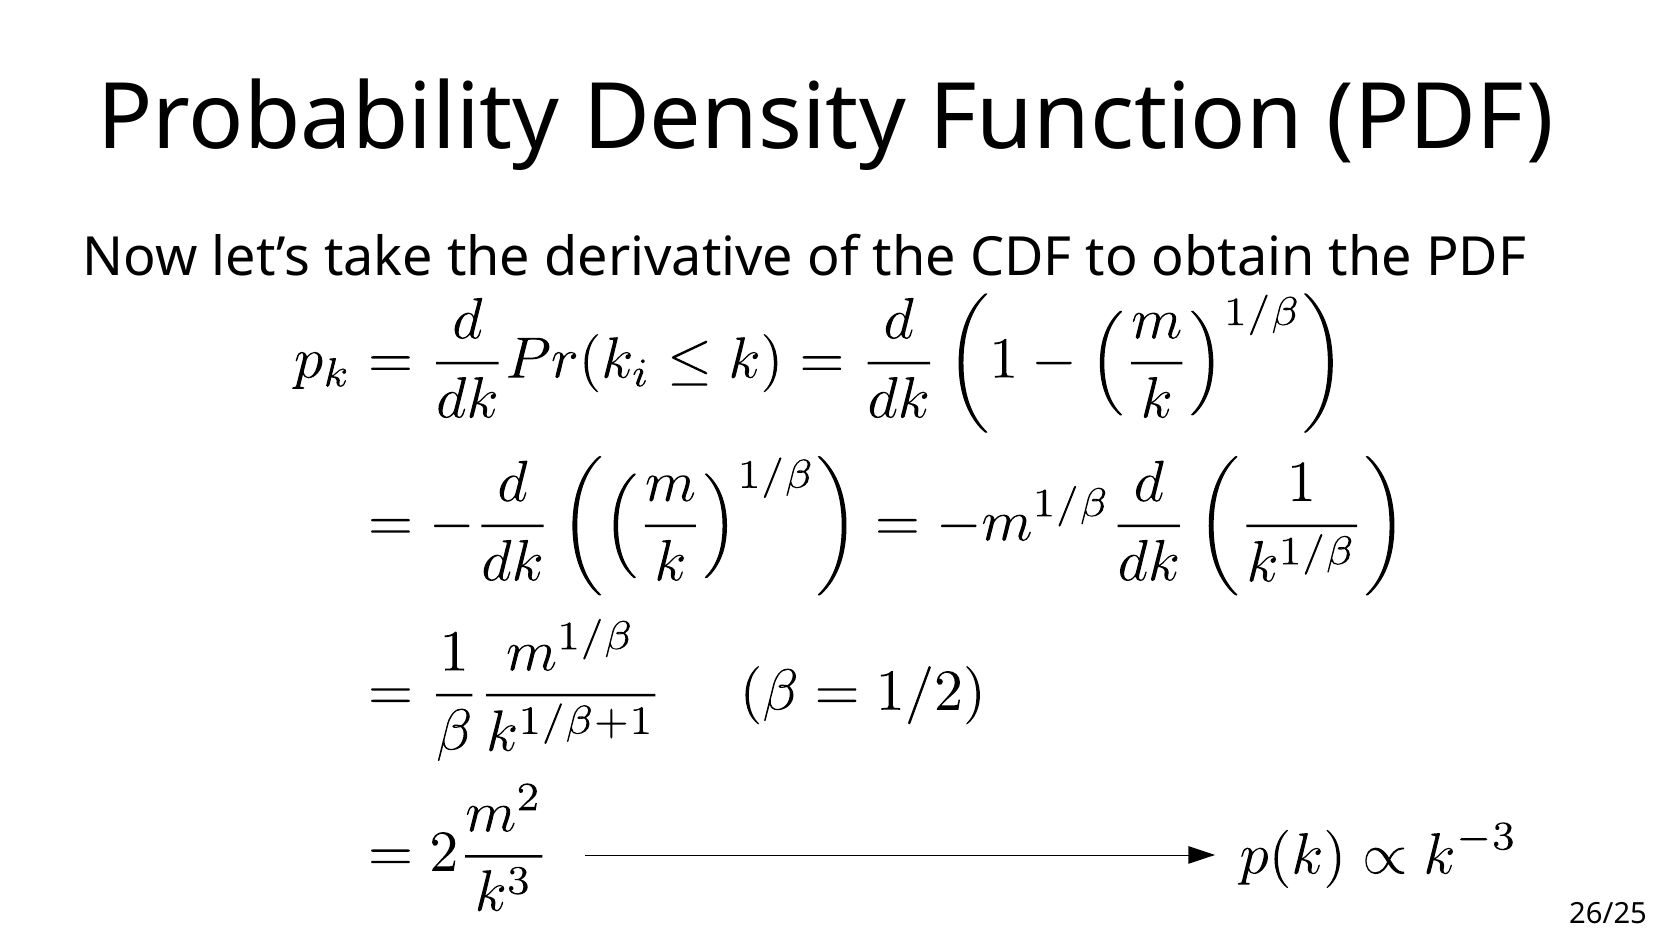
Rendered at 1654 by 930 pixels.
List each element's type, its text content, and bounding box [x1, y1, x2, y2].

list Now let’s take the derivative of the CDF to obtain the PDF [82, 217, 1571, 301]
title Probability Density Function (PDF) [82, 1, 1571, 217]
text_box [291, 293, 1516, 912]
